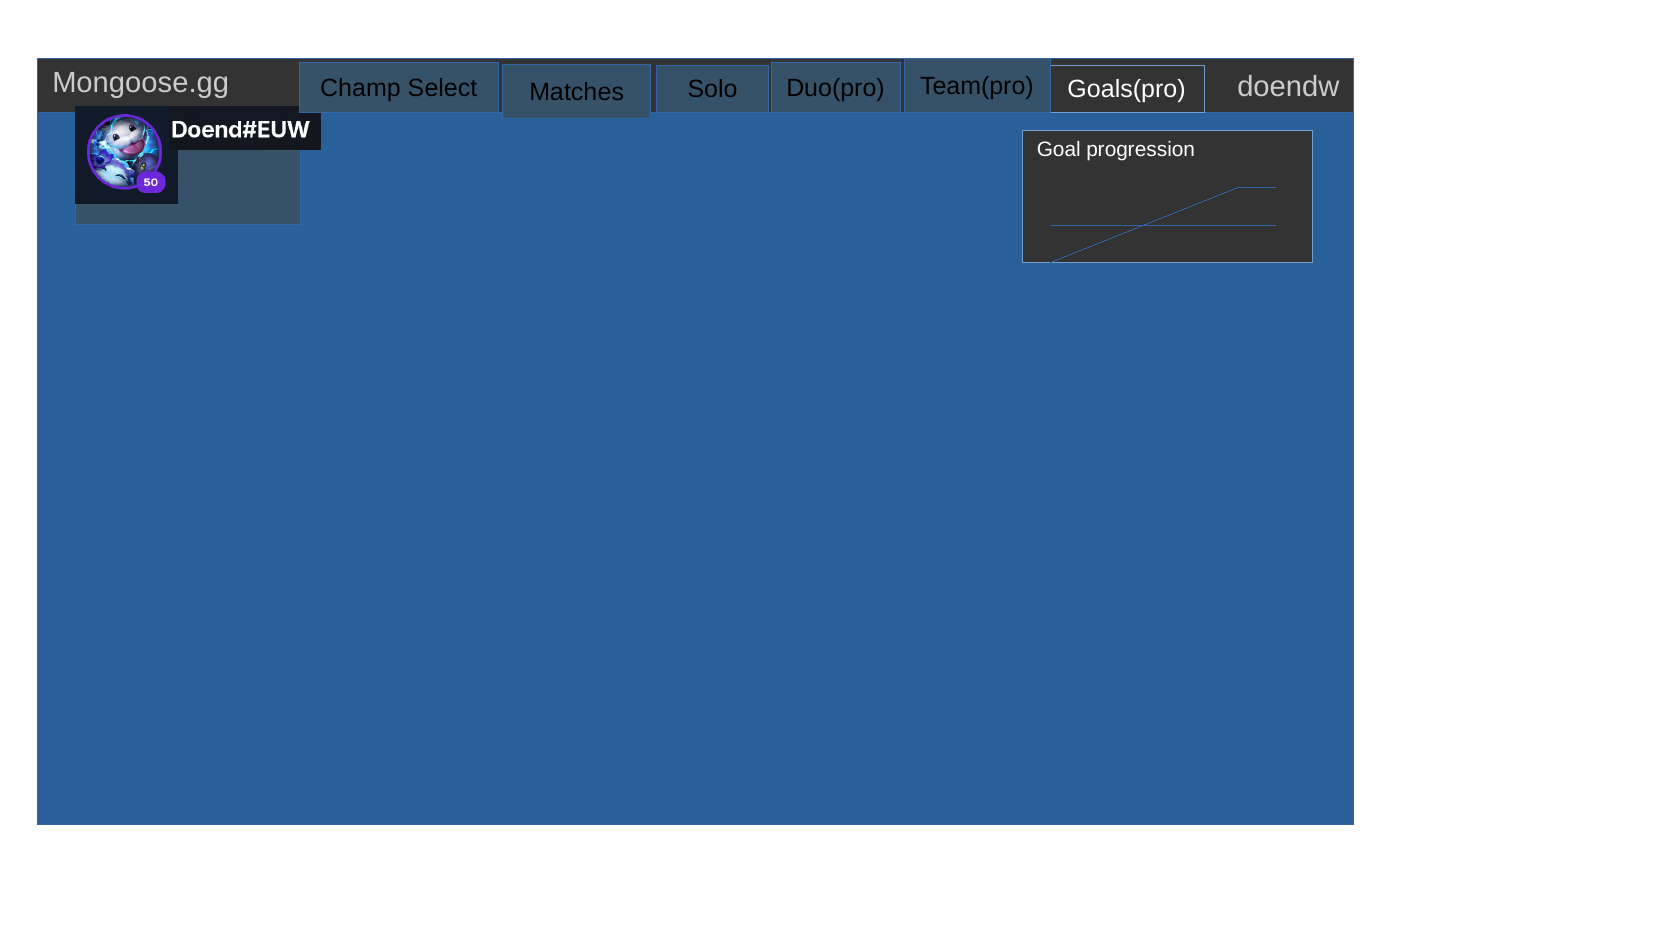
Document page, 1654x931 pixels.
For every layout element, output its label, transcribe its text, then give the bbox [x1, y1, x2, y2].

text_box Mongoose.gg [37, 59, 245, 107]
text_box [37, 58, 1354, 825]
text_box doendw [1222, 62, 1355, 111]
text_box Solo [656, 65, 769, 113]
text_box Goals(pro) [1051, 65, 1205, 113]
text_box Duo(pro) [771, 62, 901, 113]
text_box Champ Select [299, 62, 499, 113]
text_box Matches [502, 64, 651, 119]
text_box Team(pro) [904, 58, 1051, 113]
picture [75, 106, 321, 204]
text_box Goal progression [1022, 130, 1313, 263]
